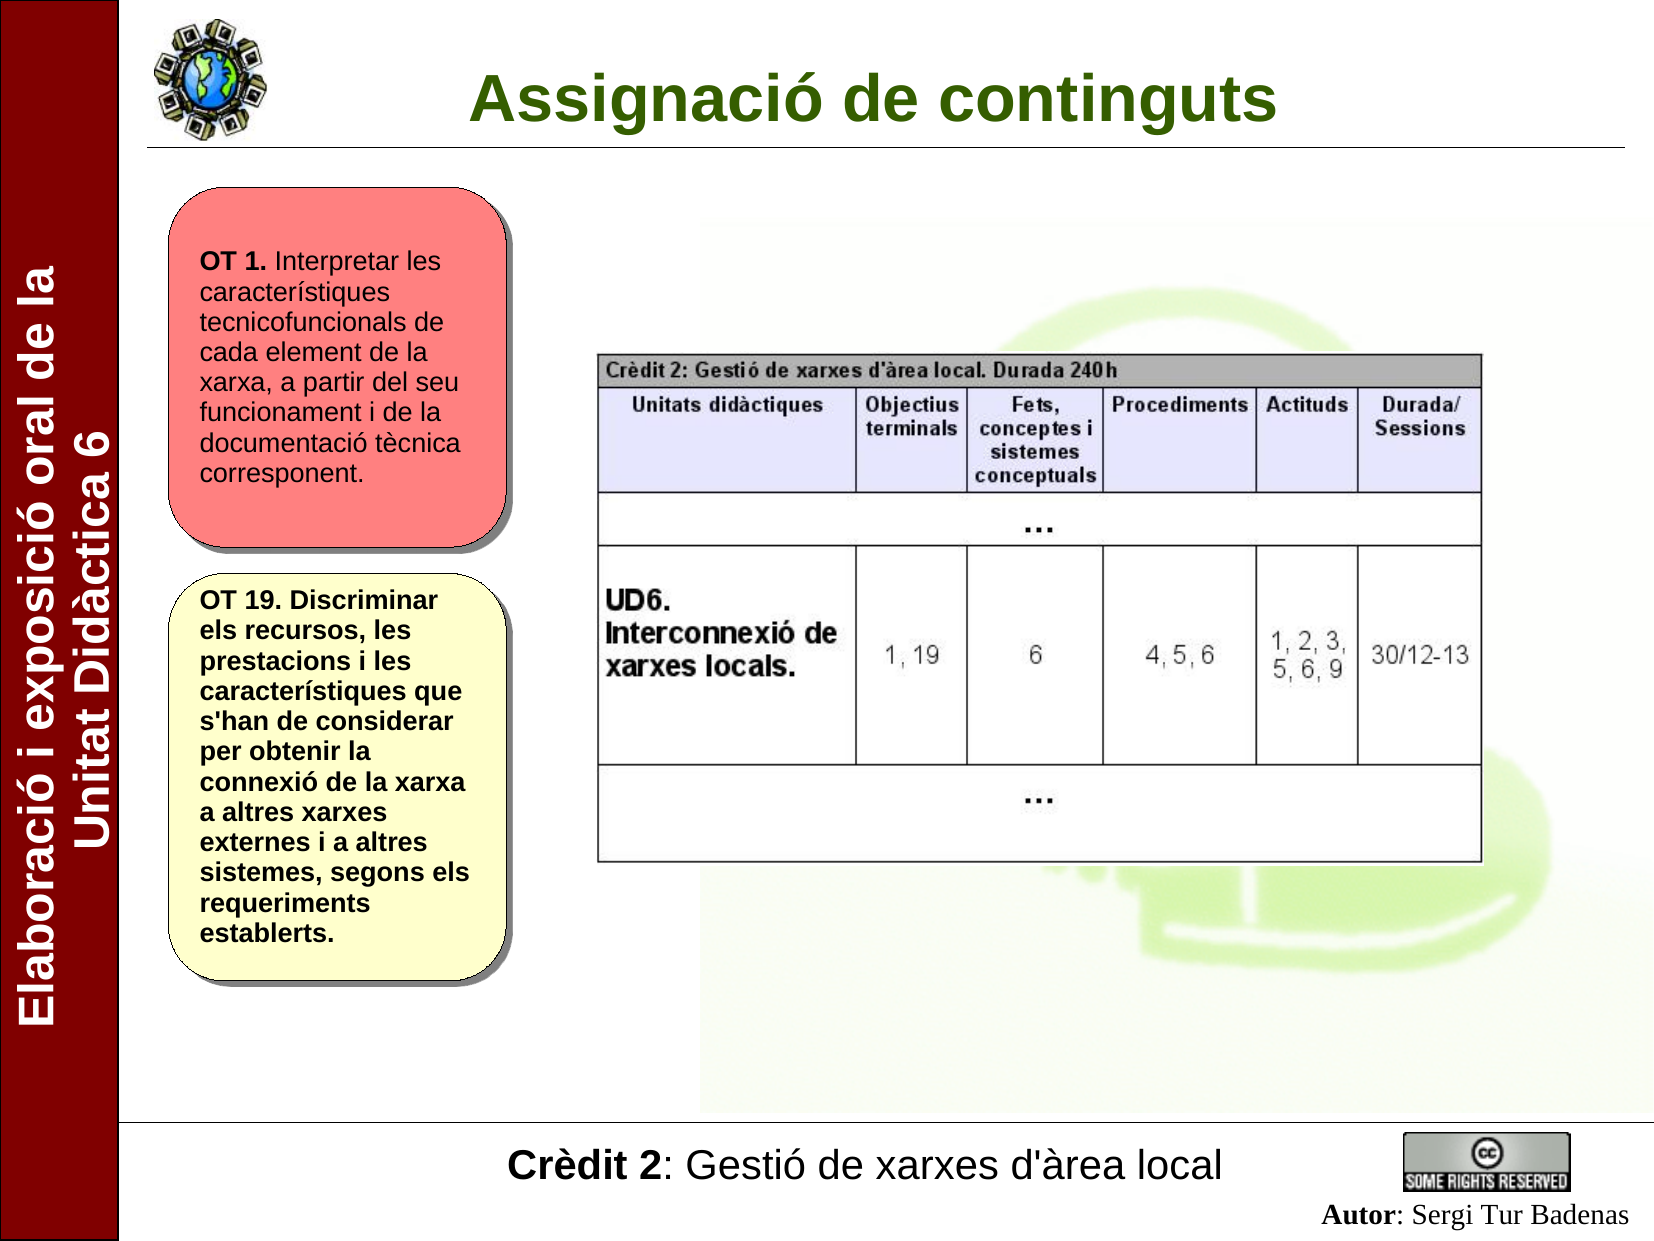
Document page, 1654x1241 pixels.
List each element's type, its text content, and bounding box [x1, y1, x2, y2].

text_box OT 19. Discriminar els recursos, les prestacions i les característiques que s'han de considerar per obtenir la connexió de la xarxa a altres xarxes externes i a altres sistemes, segons els requeriments establerts. [168, 573, 507, 981]
title Assignació de continguts [129, 49, 1619, 148]
text_box OT 1. Interpretar les característiques tecnicofuncionals de cada element de la xarxa, a partir del seu funcionament i de la documentació tècnica corresponent. [168, 187, 507, 548]
picture [596, 217, 1654, 1113]
picture [154, 19, 268, 49]
picture [1403, 1132, 1571, 1192]
